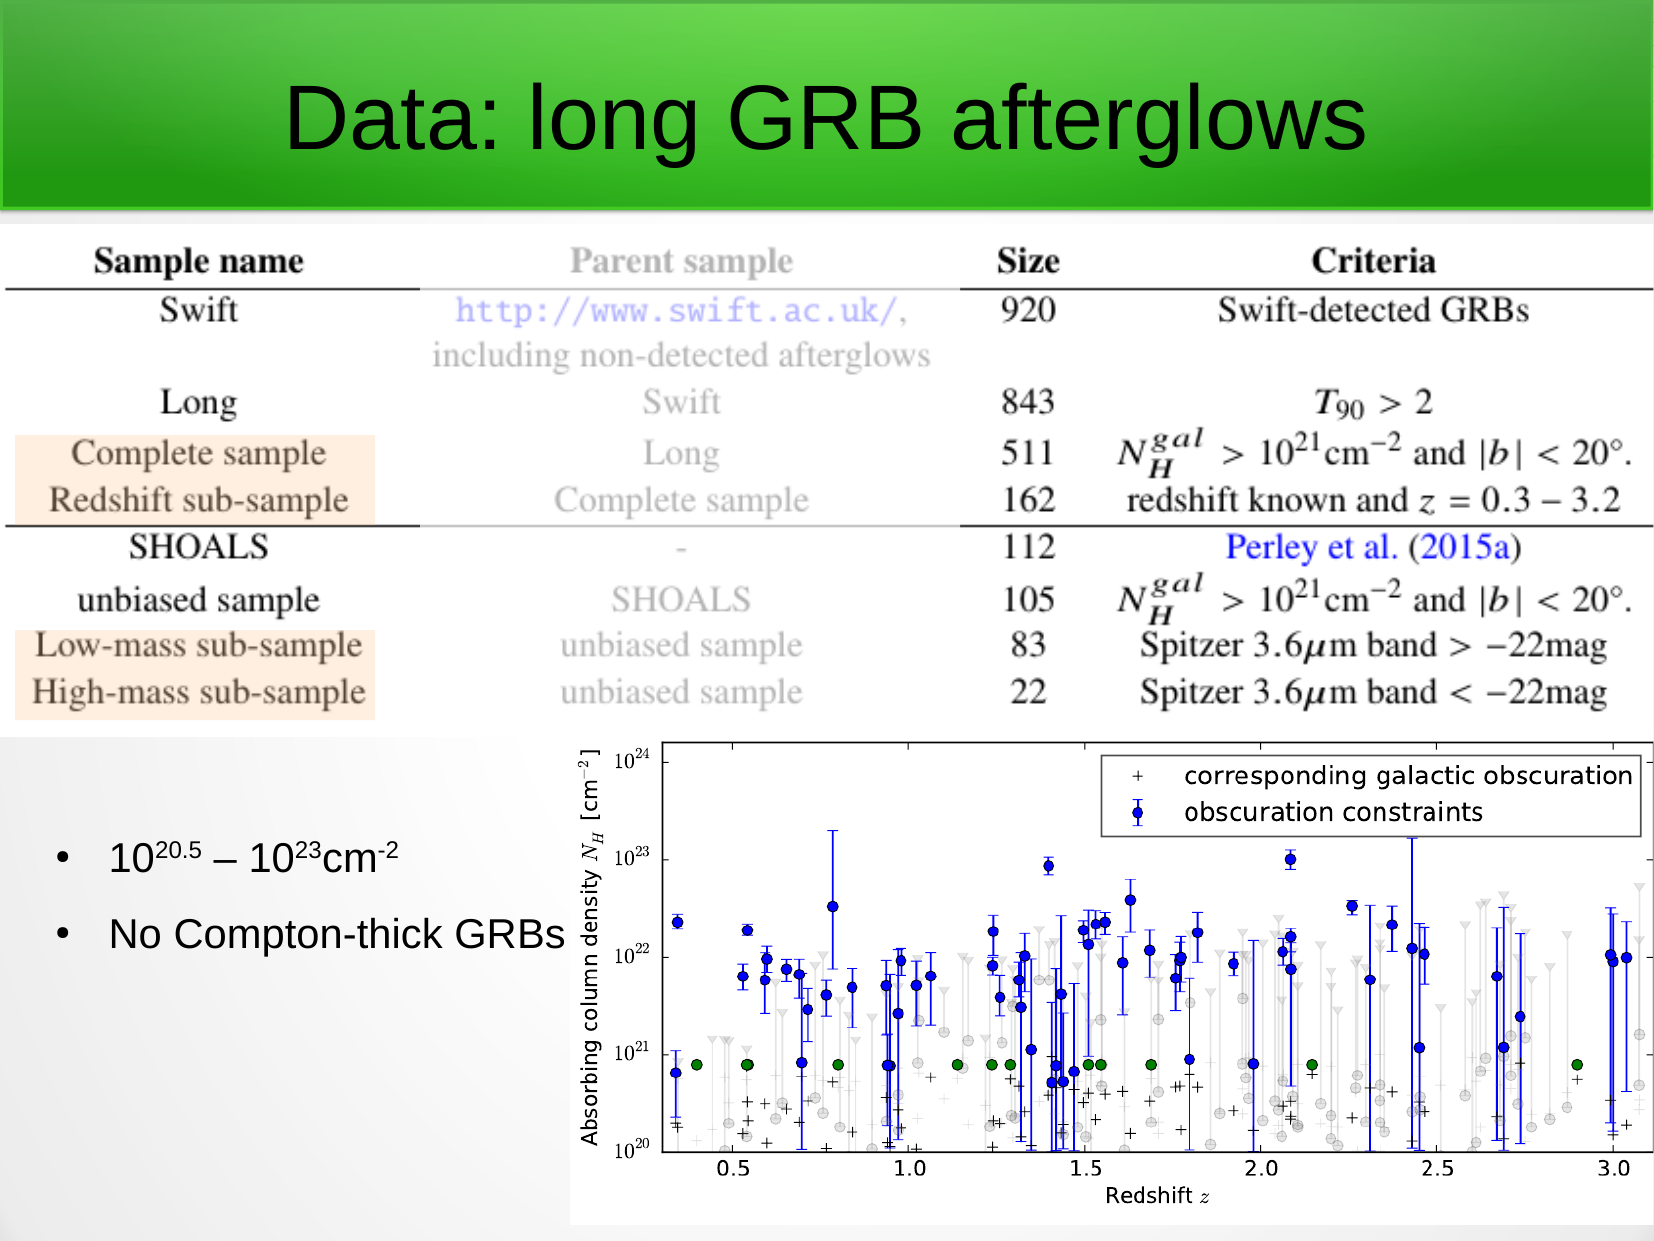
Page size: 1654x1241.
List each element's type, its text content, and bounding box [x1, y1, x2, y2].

text_box [420, 224, 961, 732]
text_box [15, 630, 376, 721]
text_box [15, 435, 376, 526]
list 1020.5 – 1023cm-2 No Compton-thick GRBs [37, 758, 570, 1096]
picture [0, 224, 1654, 1225]
title Data: long GRB afterglows [82, 47, 1571, 189]
